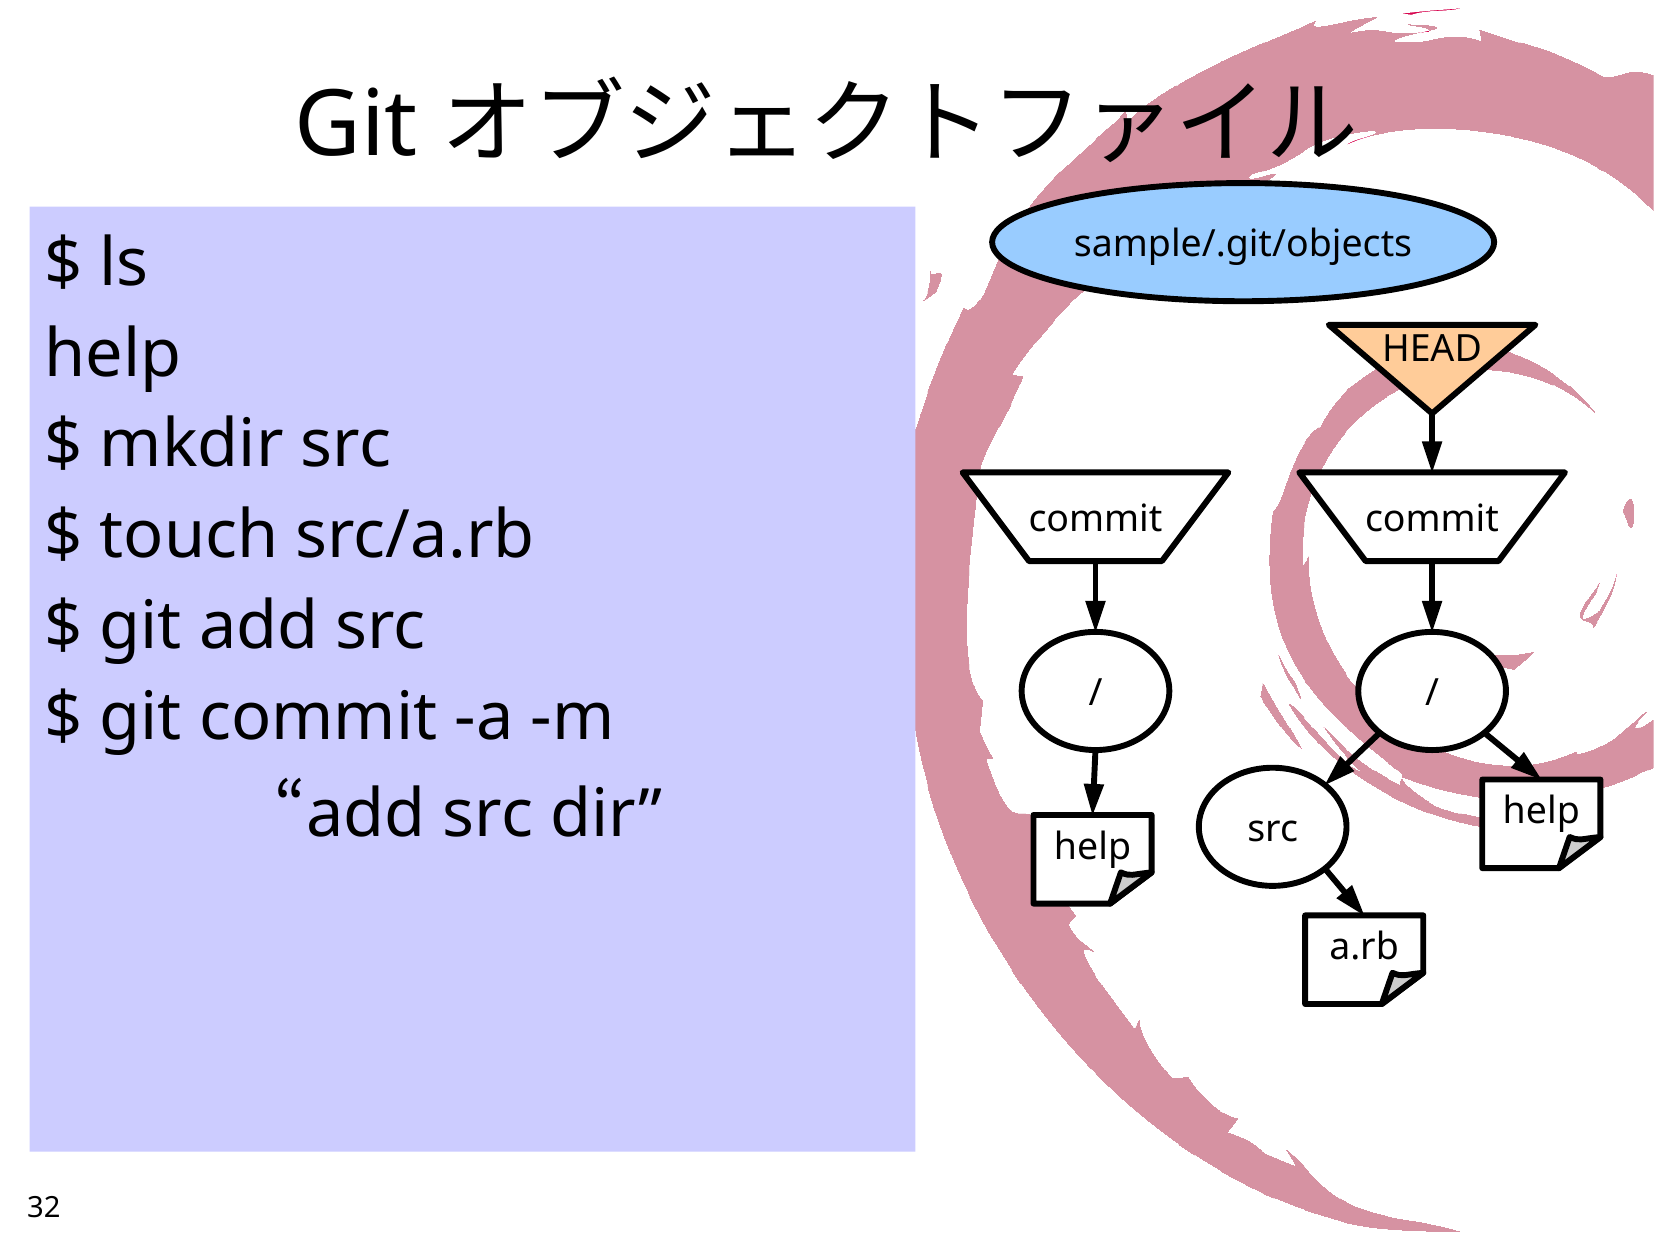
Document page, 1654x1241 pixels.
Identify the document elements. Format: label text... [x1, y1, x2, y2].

text_box / [1021, 631, 1170, 751]
text_box commit [962, 472, 1229, 562]
picture [886, 0, 1654, 1241]
text_box src [1198, 767, 1347, 886]
text_box commit [1299, 472, 1566, 562]
text_box $ ls help $ mkdir src $ touch src/a.rb $ git add src $ git commit -a -m “add src dir” [29, 206, 916, 1152]
text_box sample/.git/objects [992, 183, 1495, 302]
text_box HEAD [1328, 324, 1536, 413]
text_box help [1033, 814, 1152, 904]
title Git オブジェクトファイル [276, 49, 1378, 257]
text_box / [1358, 631, 1506, 751]
text_box help [1482, 779, 1601, 869]
text_box a.rb [1305, 915, 1424, 1004]
